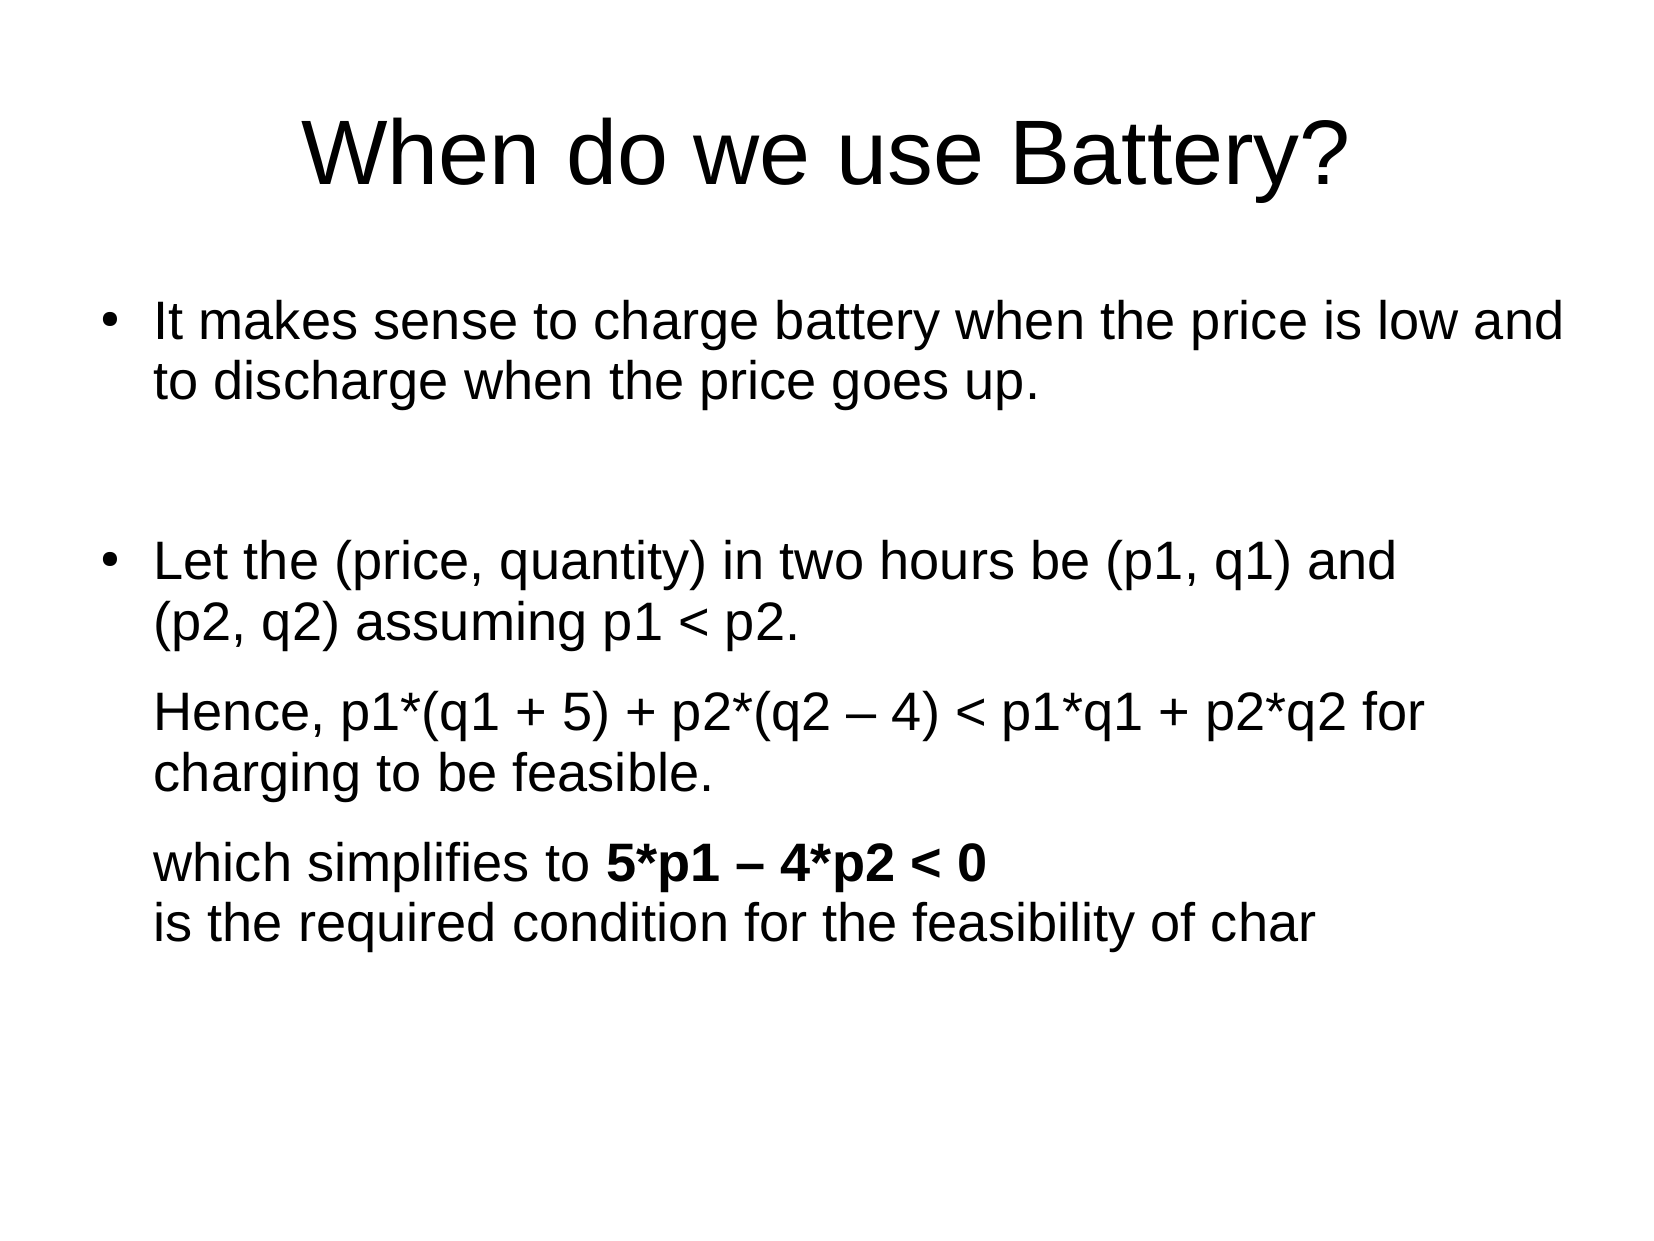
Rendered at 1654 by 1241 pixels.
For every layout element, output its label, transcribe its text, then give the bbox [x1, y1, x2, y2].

title When do we use Battery? [82, 49, 1571, 257]
list It makes sense to charge battery when the price is low and to discharge when the price goes up. Let the (price, quantity) in two hours be (p1, q1) and (p2, q2) assuming p1 < p2. Hence, p1*(q1 + 5) + p2*(q2 – 4) < p1*q1 + p2*q2 for charging to be feasible. which simplifies to 5*p1 – 4*p2 < 0 is the required condition for the feasibility of char [82, 290, 1571, 1010]
